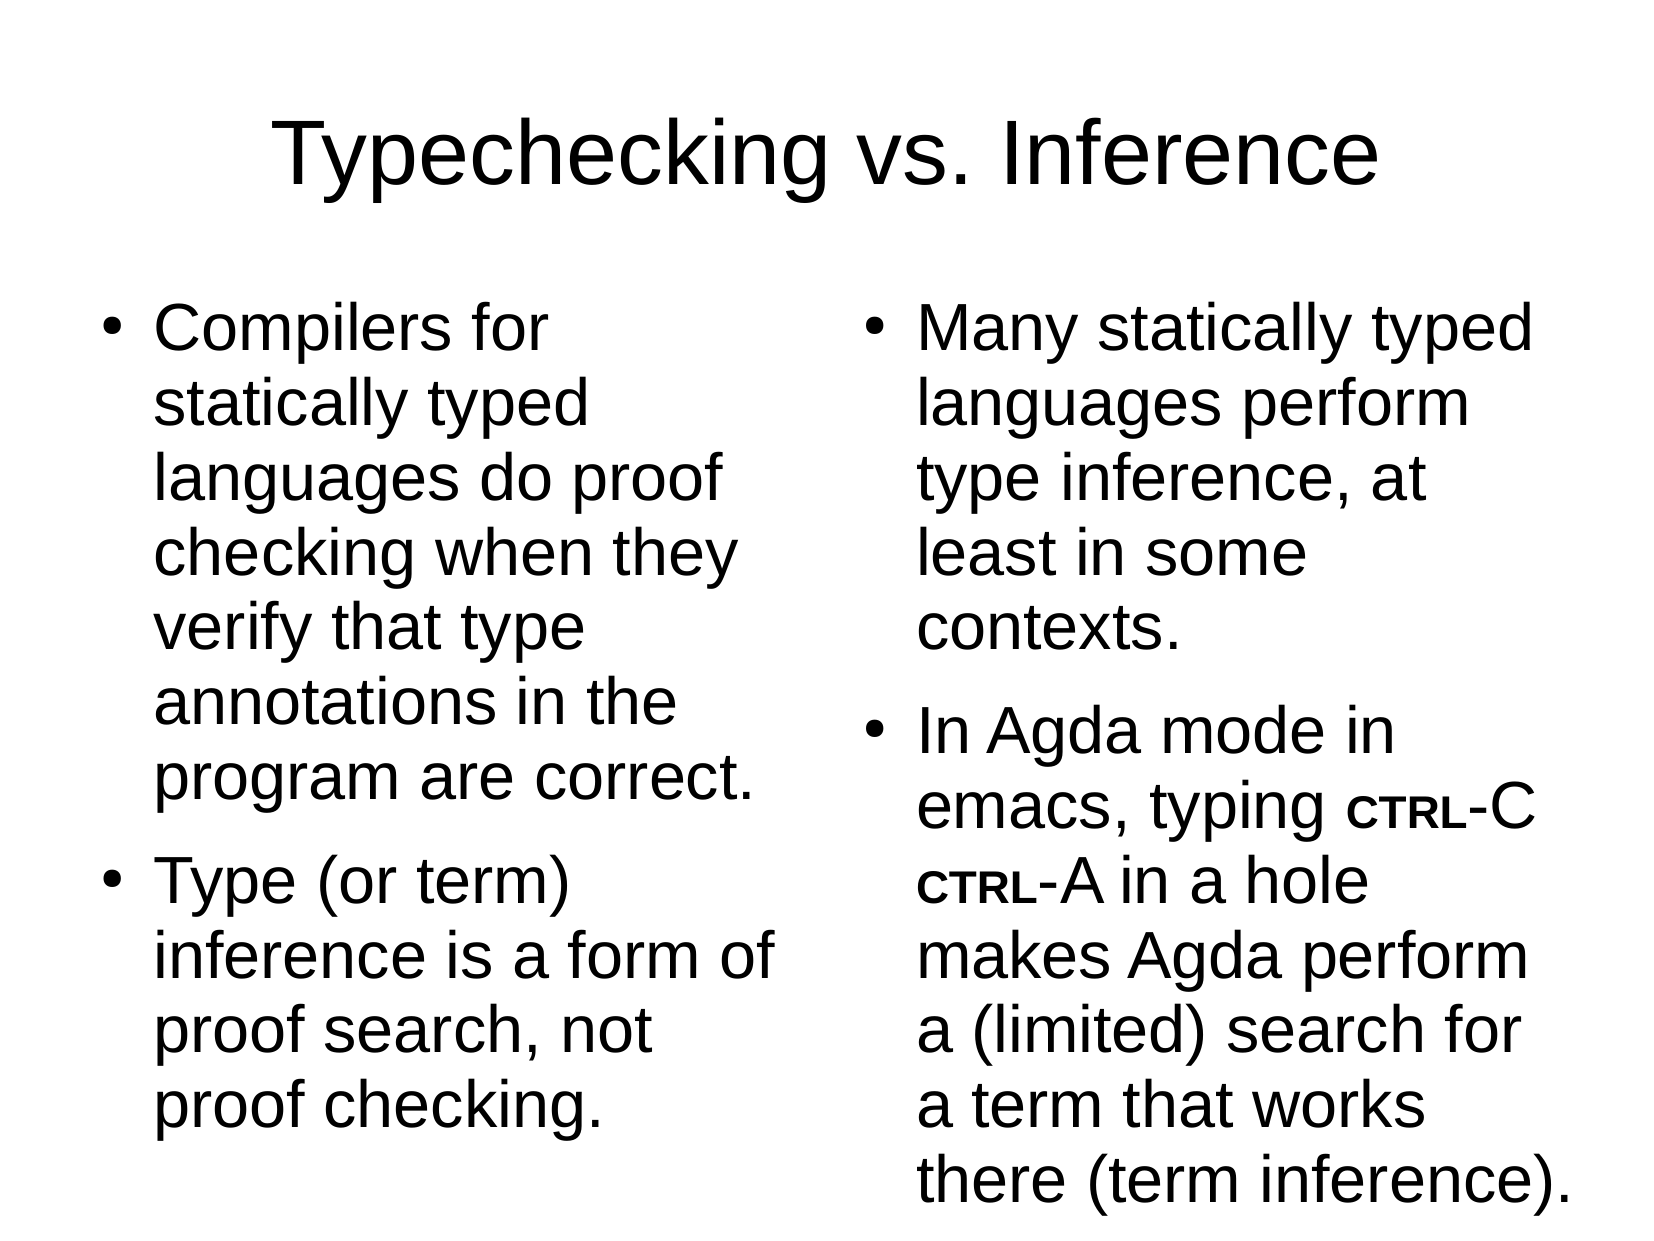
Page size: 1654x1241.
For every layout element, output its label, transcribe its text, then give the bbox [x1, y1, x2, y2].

list Many statically typed languages perform type inference, at least in some contexts. In Agda mode in emacs, typing CTRL-C CTRL-A in a hole makes Agda perform a (limited) search for a term that works there (term inference). [845, 290, 1576, 1241]
title Typechecking vs. Inference [82, 49, 1571, 257]
list Compilers for statically typed languages do proof checking when they verify that type annotations in the program are correct. Type (or term) inference is a form of proof search, not proof checking. [82, 290, 809, 1143]
